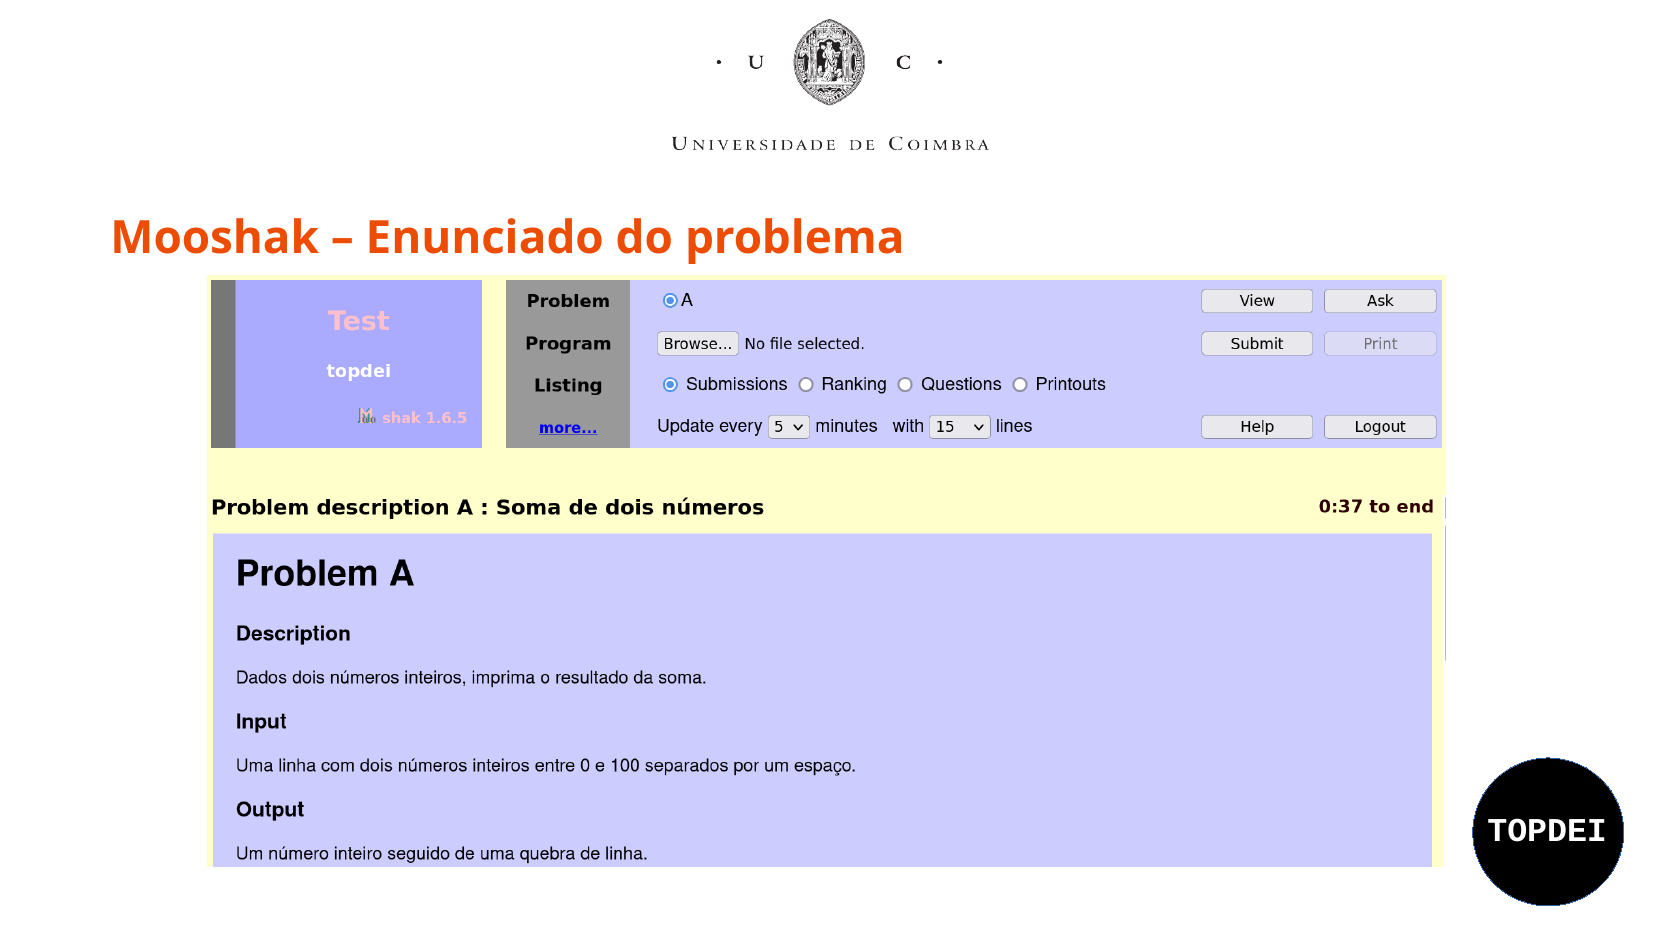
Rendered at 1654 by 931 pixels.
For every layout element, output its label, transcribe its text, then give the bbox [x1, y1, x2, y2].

picture [641, 0, 1013, 196]
picture [207, 826, 1446, 867]
text_box [1484, 871, 1613, 906]
text_box TOPDEI [1472, 806, 1628, 871]
text_box Mooshak – Enunciado do problema [95, 196, 1559, 826]
text_box [1559, 758, 1620, 806]
